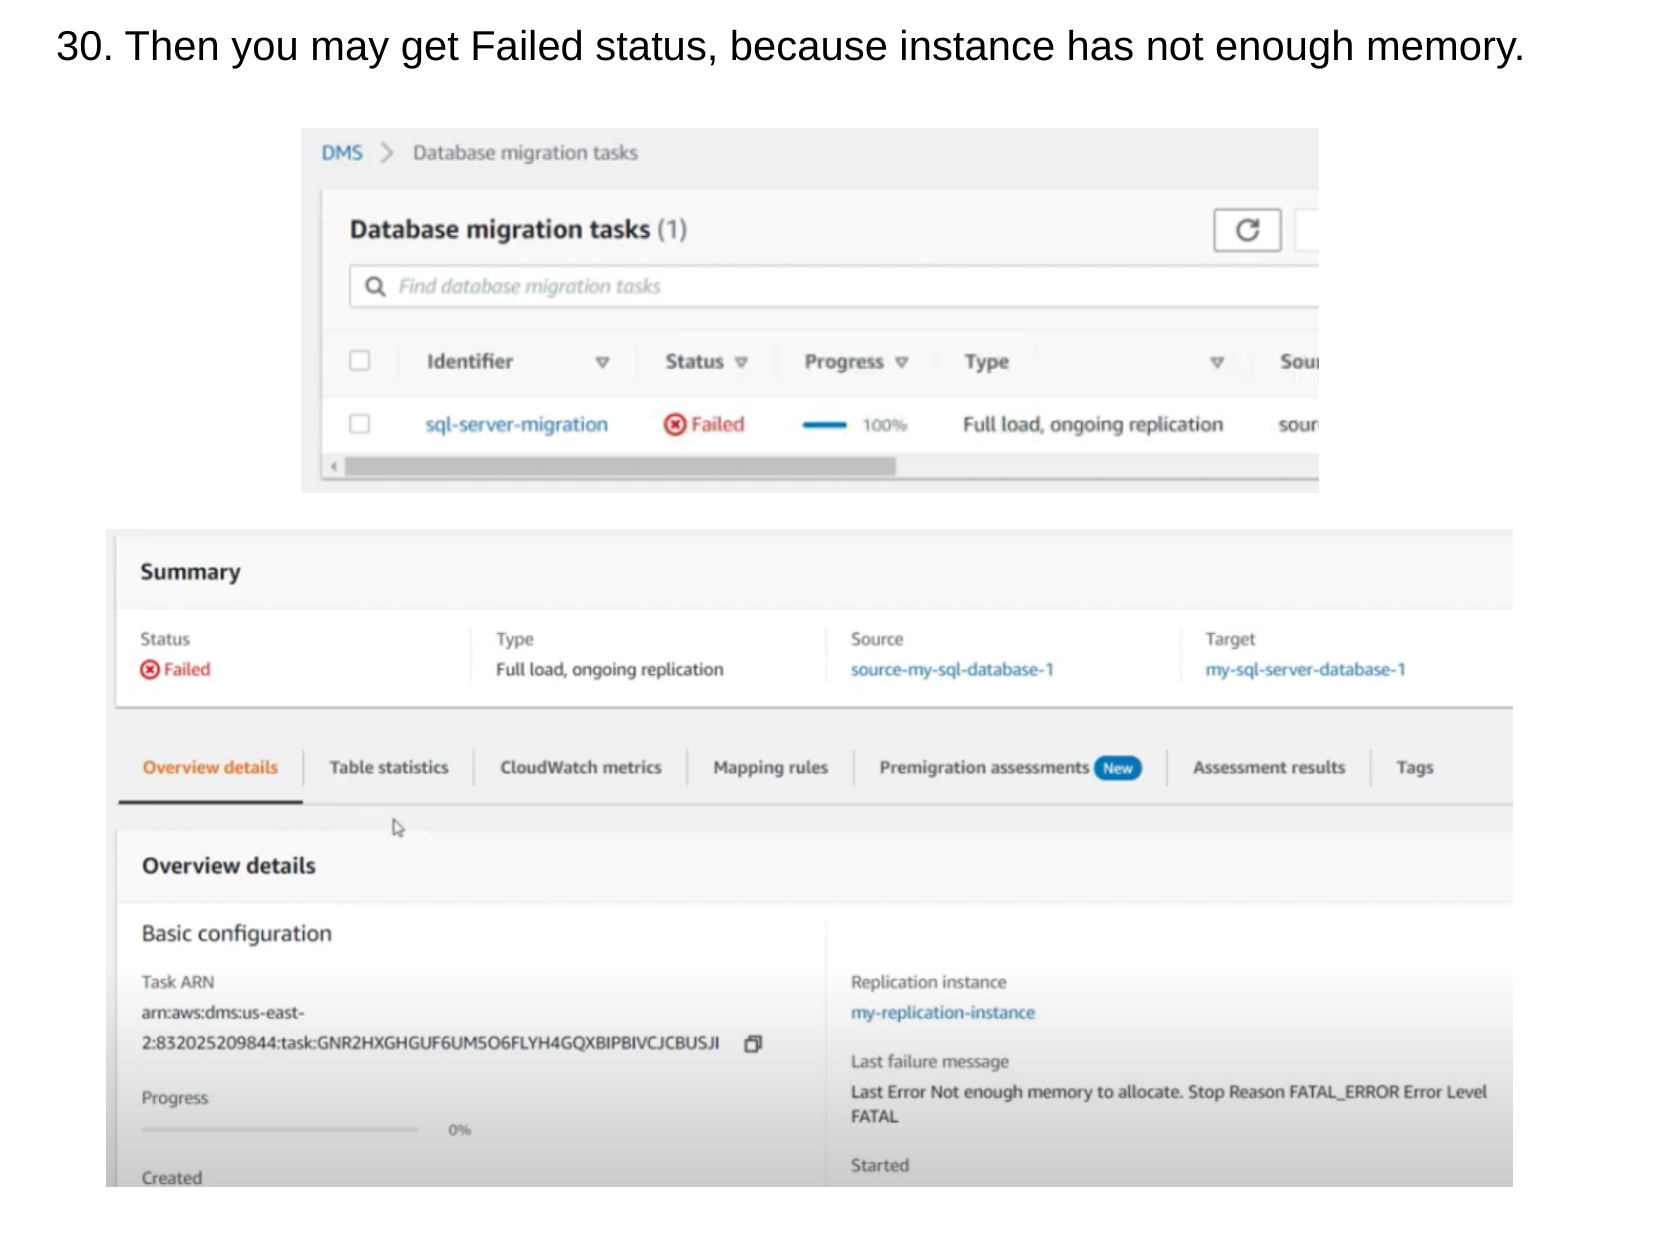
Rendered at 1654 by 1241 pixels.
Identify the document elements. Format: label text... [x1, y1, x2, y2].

picture [106, 529, 1513, 1187]
text_box 30. Then you may get Failed status, because instance has not enough memory. [55, 18, 1545, 92]
picture [301, 128, 1319, 493]
